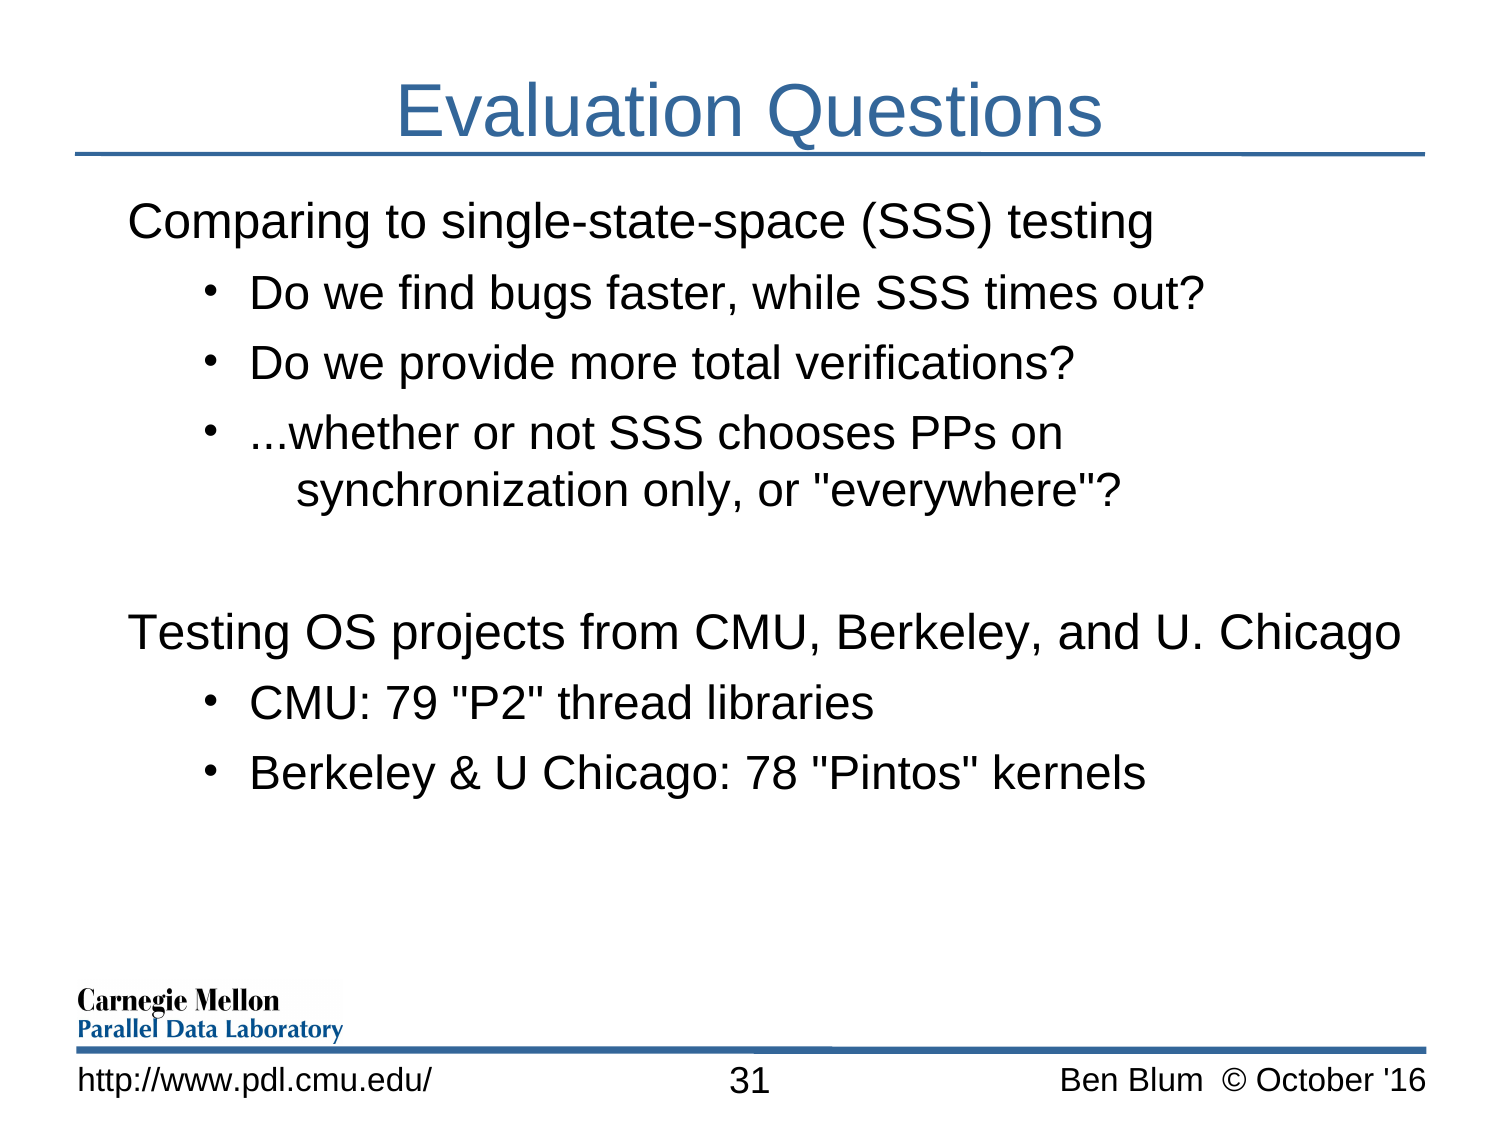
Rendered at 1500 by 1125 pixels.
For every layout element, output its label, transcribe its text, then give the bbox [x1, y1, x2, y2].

list Comparing to single-state-space (SSS) testing Do we find bugs faster, while SSS times out? Do we provide more total verifications? ...whether or not SSS chooses PPs on synchronization only, or "everywhere"? Testing OS projects from CMU, Berkeley, and U. Chicago CMU: 79 "P2" thread libraries Berkeley & U Chicago: 78 "Pintos" kernels [112, 181, 1426, 961]
picture [77, 979, 343, 1044]
title Evaluation Questions [112, 49, 1388, 163]
